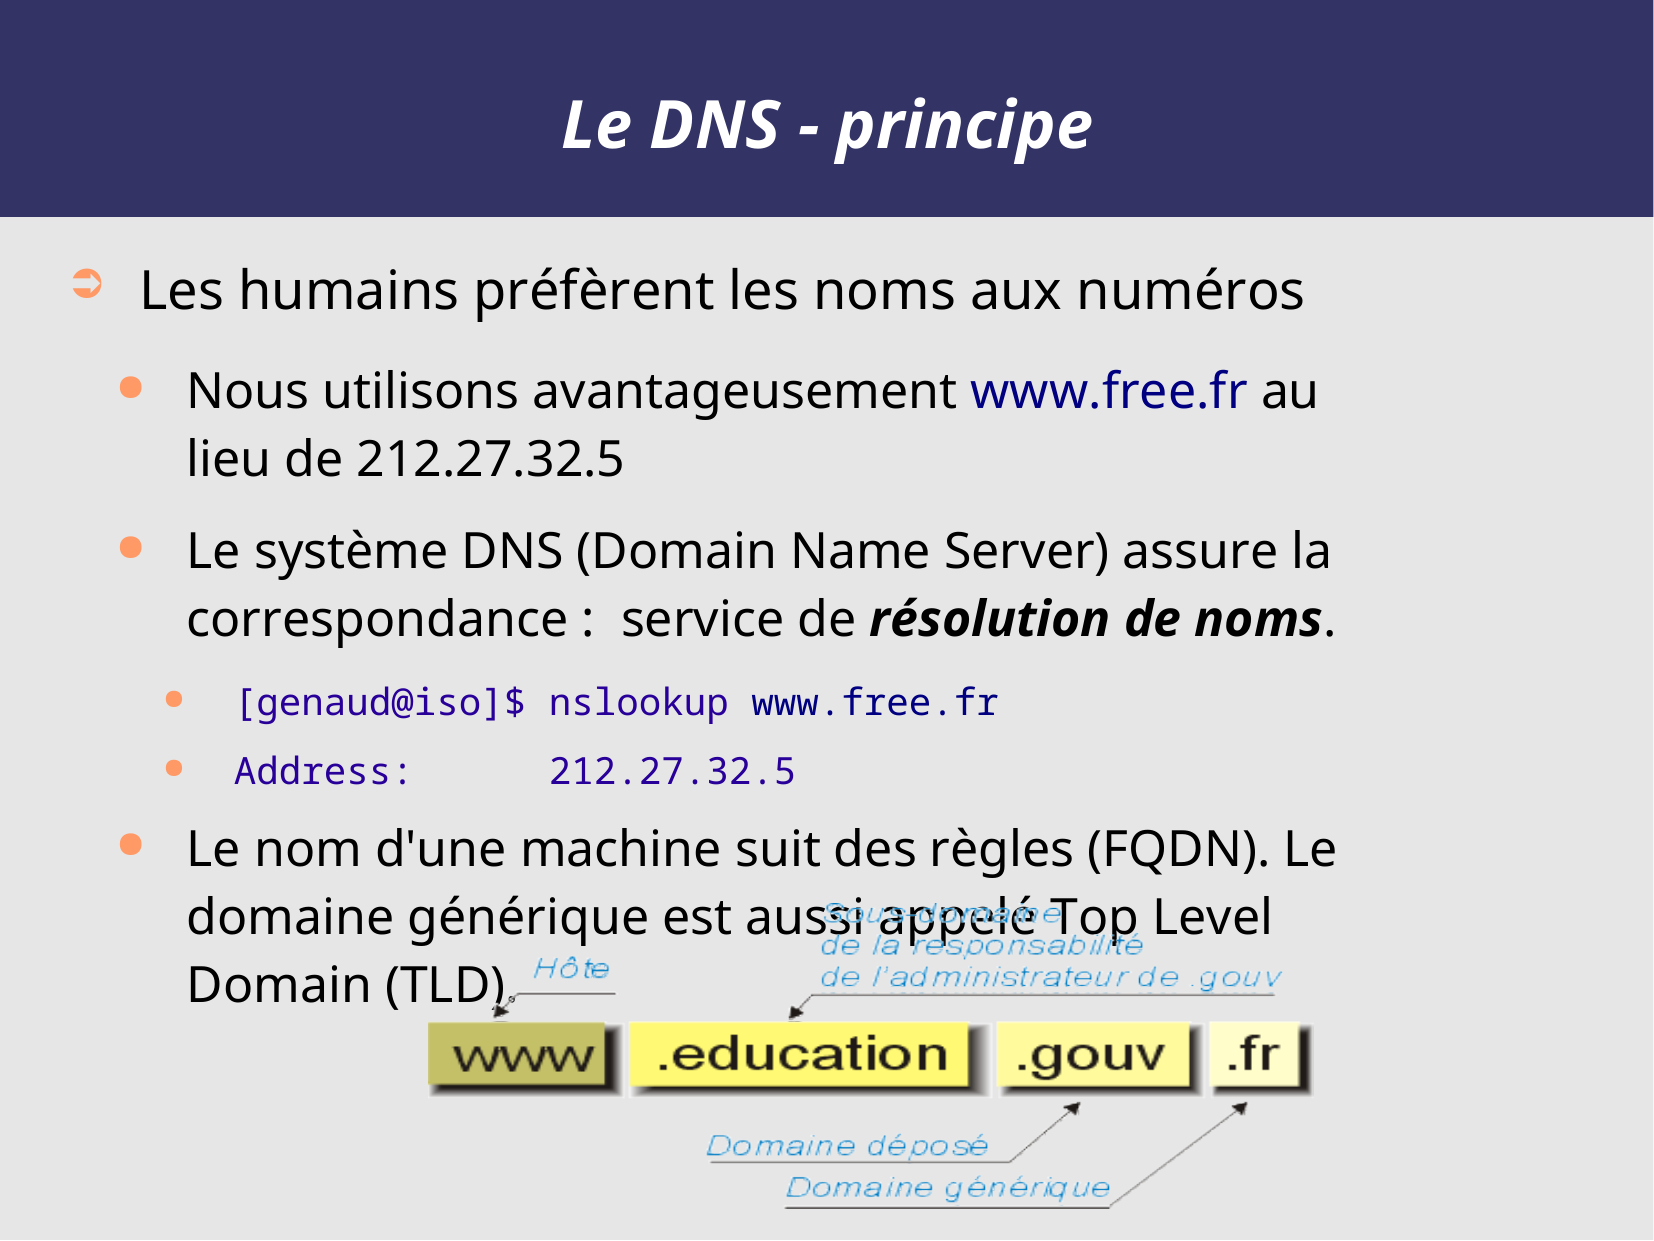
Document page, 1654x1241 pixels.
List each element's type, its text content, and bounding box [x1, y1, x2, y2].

picture [428, 903, 1314, 1209]
list Les humains préfèrent les noms aux numéros Nous utilisons avantageusement www.free.fr au lieu de 212.27.32.5 Le système DNS (Domain Name Server) assure la correspondance : service de résolution de noms. [genaud@iso]$ nslookup www.free.fr Address: 212.27.32.5 Le nom d'une machine suit des règles (FQDN). Le domaine générique est aussi appelé Top Level Domain (TLD). [56, 251, 1409, 976]
title Le DNS - principe [121, 19, 1534, 227]
